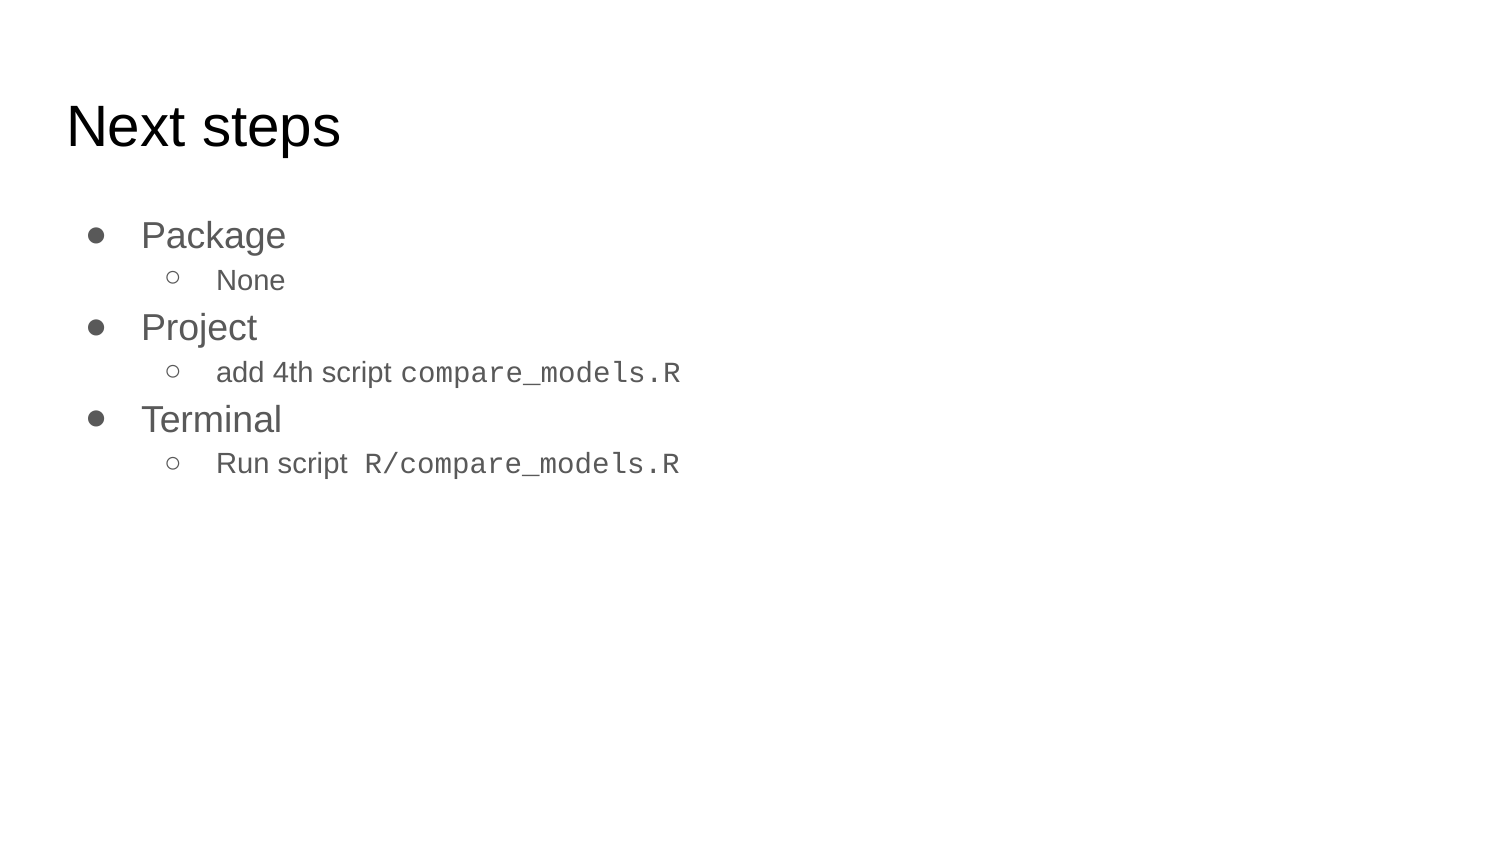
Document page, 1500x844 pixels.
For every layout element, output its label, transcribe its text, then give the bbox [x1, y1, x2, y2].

list Package None Project add 4th script compare_models.R Terminal Run script R/compare_models.R [51, 189, 1449, 750]
title Next steps [51, 72, 1449, 167]
